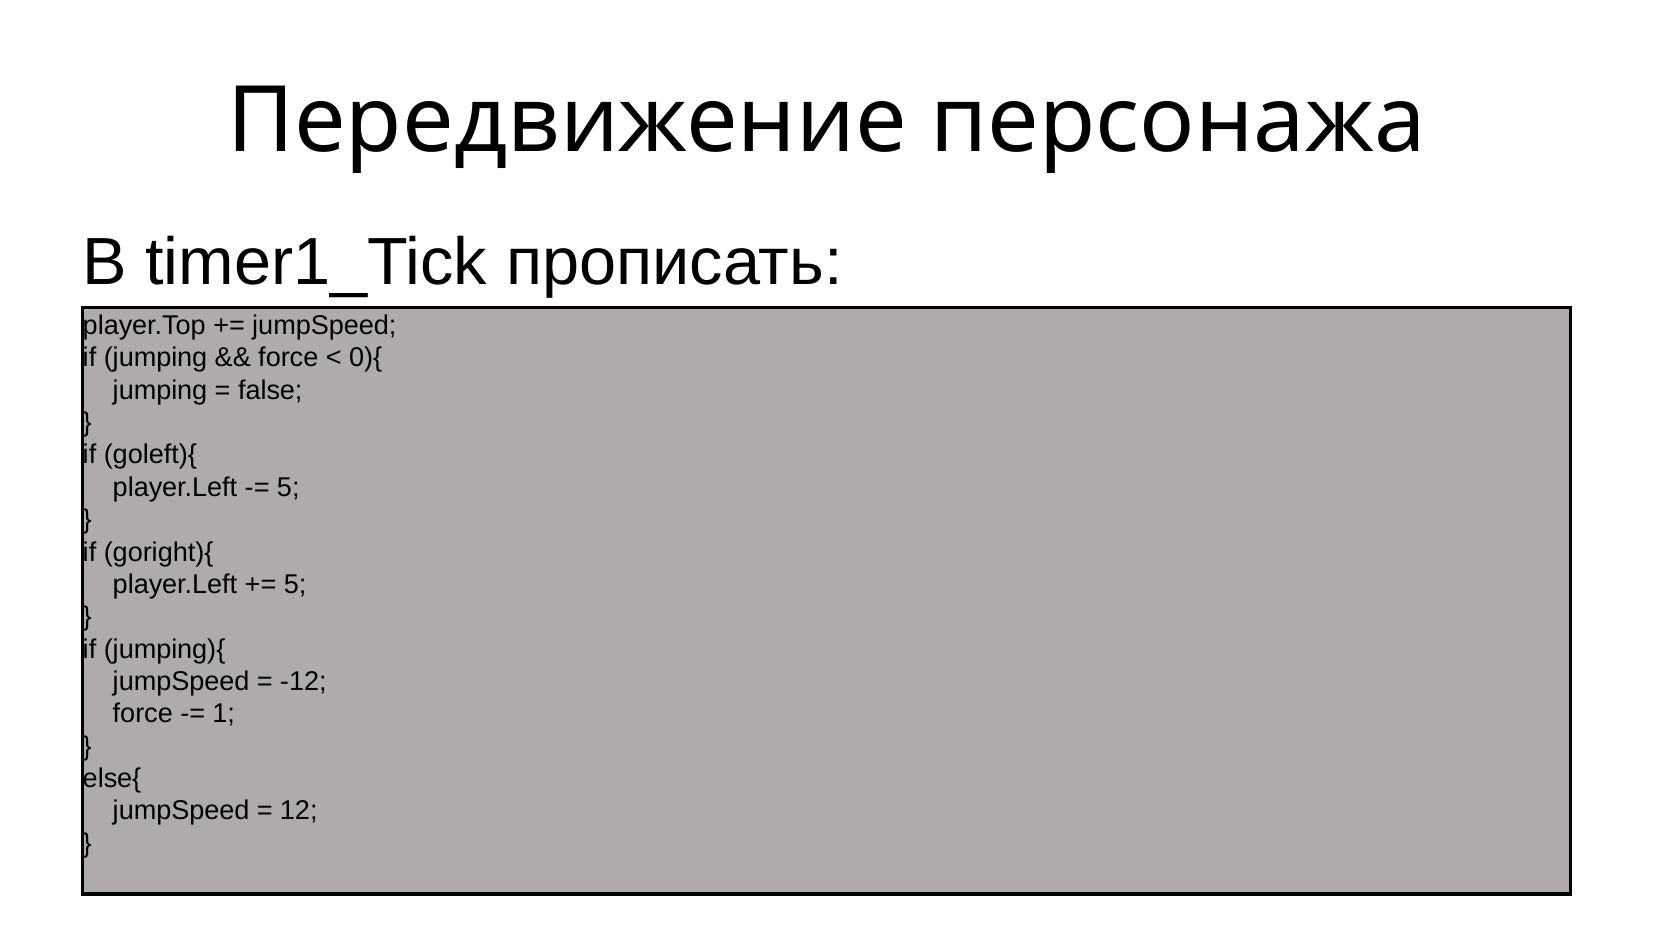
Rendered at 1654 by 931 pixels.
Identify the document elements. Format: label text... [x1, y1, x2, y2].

text_box player.Top += jumpSpeed; if (jumping && force < 0){ jumping = false; } if (goleft){ player.Left -= 5; } if (goright){ player.Left += 5; } if (jumping){ jumpSpeed = -12; force -= 1; } else{ jumpSpeed = 12; } [82, 307, 1571, 895]
list В timer1_Tick прописать: [82, 217, 1571, 306]
title Передвижение персонажа [82, 37, 1571, 193]
